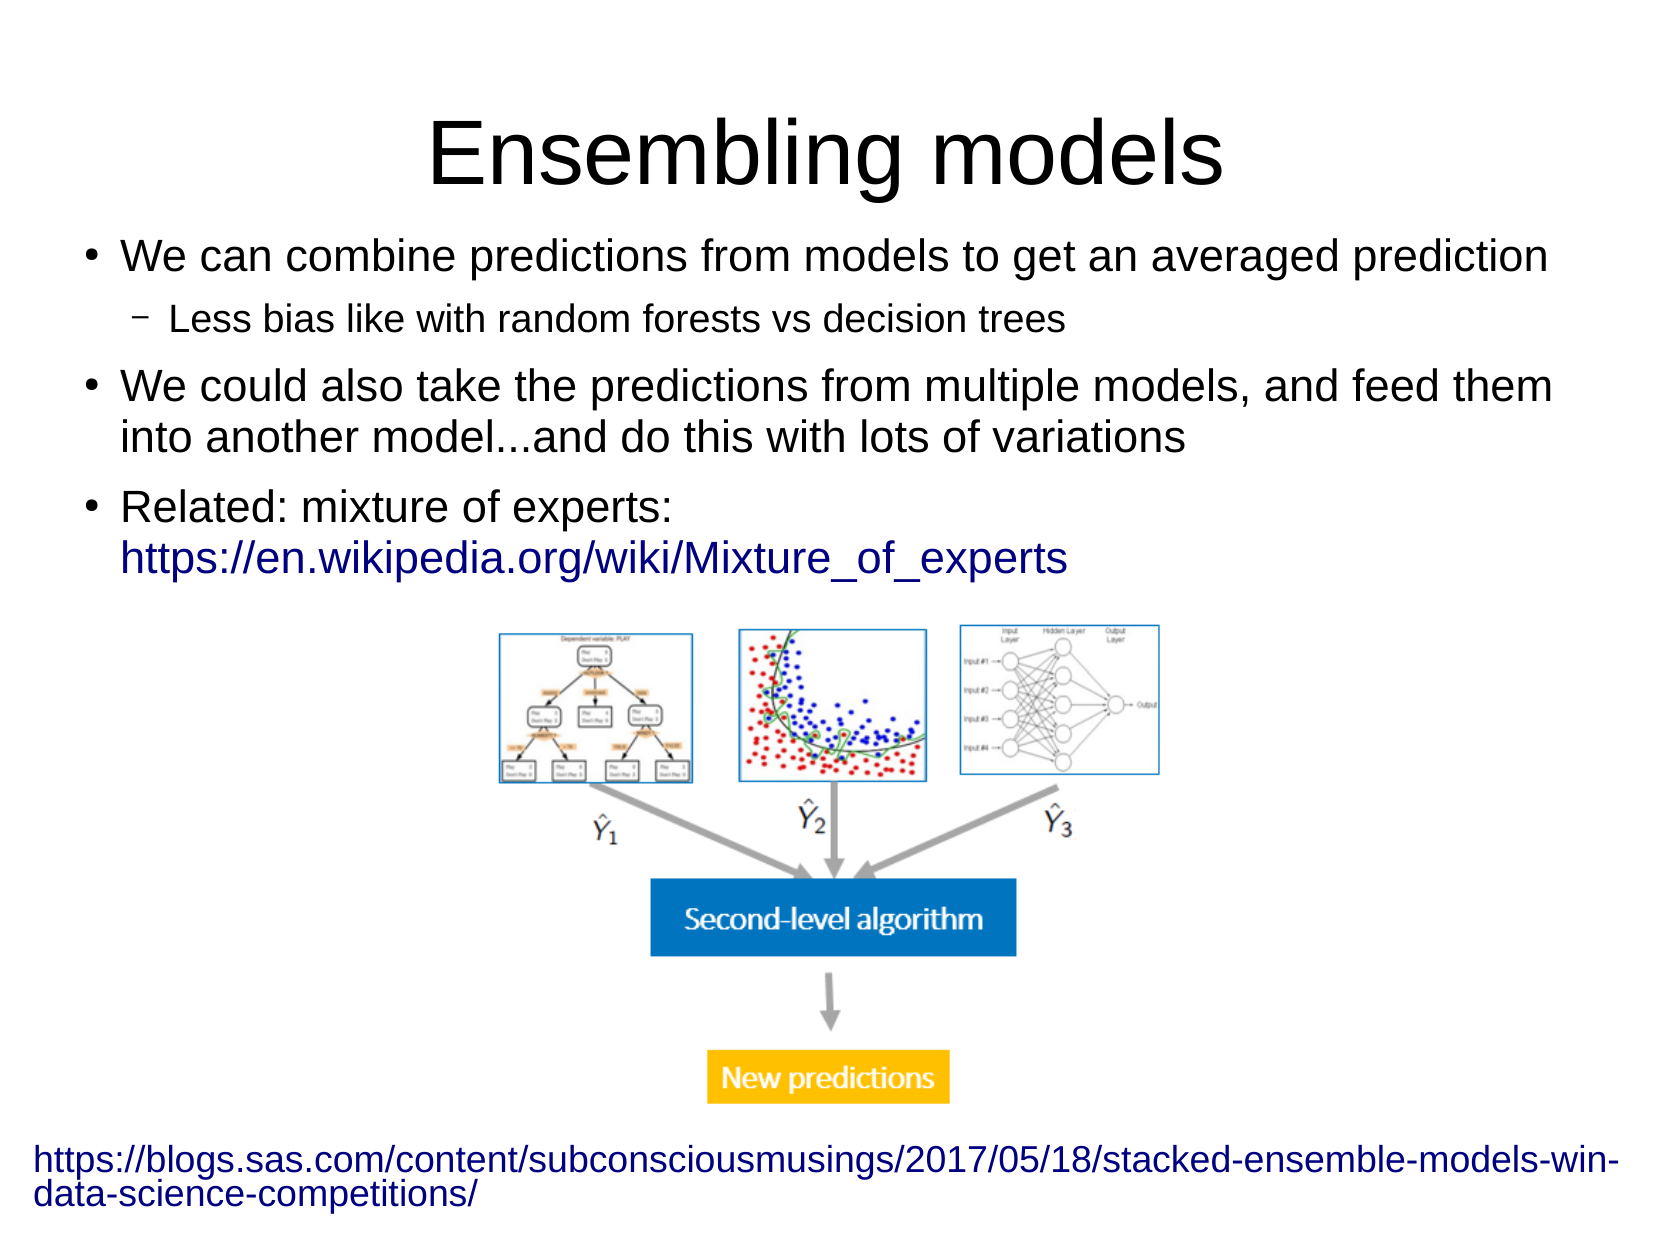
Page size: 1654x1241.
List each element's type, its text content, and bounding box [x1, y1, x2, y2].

list We can combine predictions from models to get an averaged prediction Less bias like with random forests vs decision trees We could also take the predictions from multiple models, and feed them into another model...and do this with lots of variations Related: mixture of experts: https://en.wikipedia.org/wiki/Mixture_of_experts [71, 230, 1561, 601]
title Ensembling models [82, 49, 1571, 257]
text_box https://blogs.sas.com/content/subconsciousmusings/2017/05/18/stacked-ensemble-models-win-data-science-competitions/ [18, 1131, 1636, 1231]
picture [465, 598, 1201, 1131]
